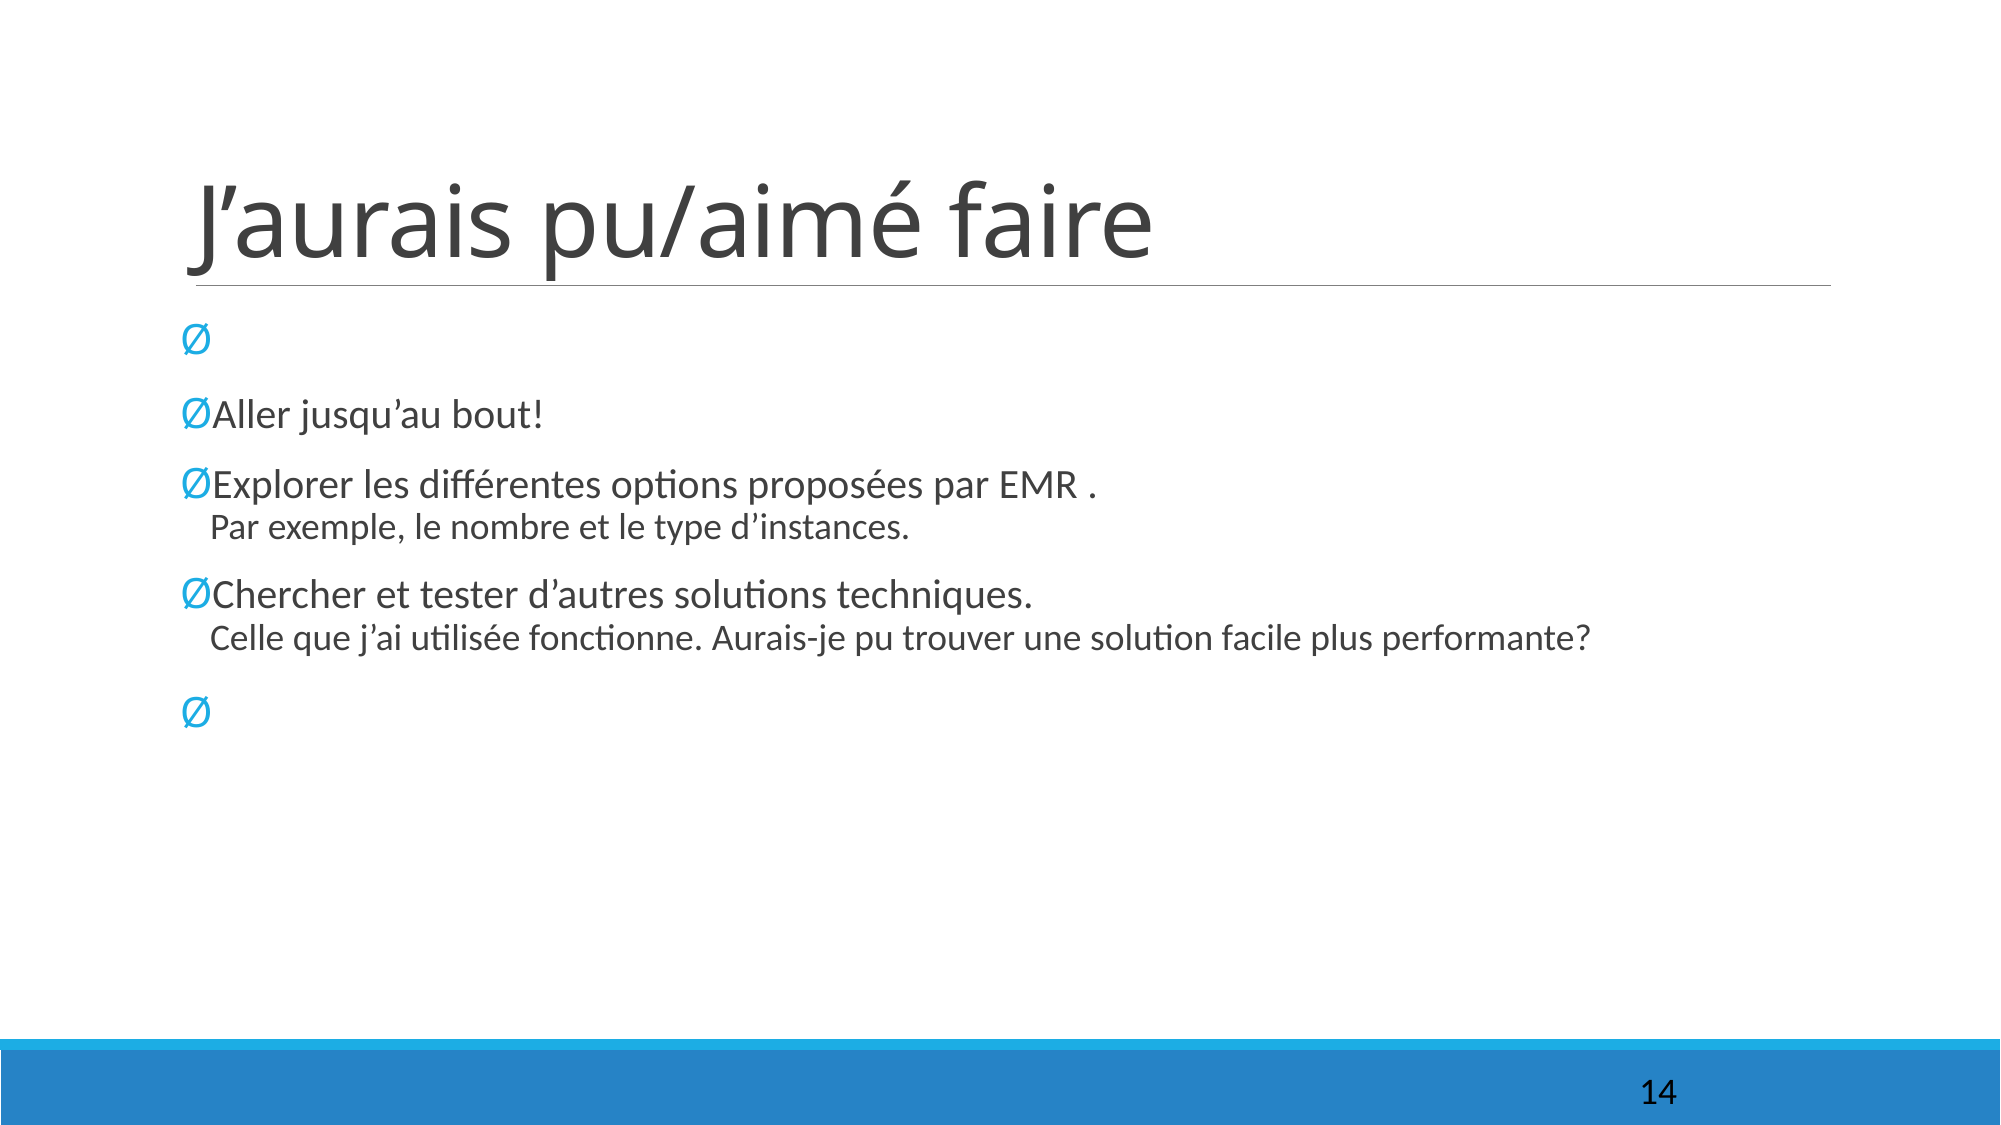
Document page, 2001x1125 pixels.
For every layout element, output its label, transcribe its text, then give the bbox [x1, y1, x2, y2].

list Aller jusqu’au bout! Explorer les différentes options proposées par EMR . Par exemple, le nombre et le type d’instances. Chercher et tester d’autres solutions techniques. Celle que j’ai utilisée fonctionne. Aurais-je pu trouver une solution facile plus performante? [180, 302, 1831, 963]
text_box [1624, 1059, 1840, 1120]
title J’aurais pu/aimé faire [180, 47, 1831, 286]
